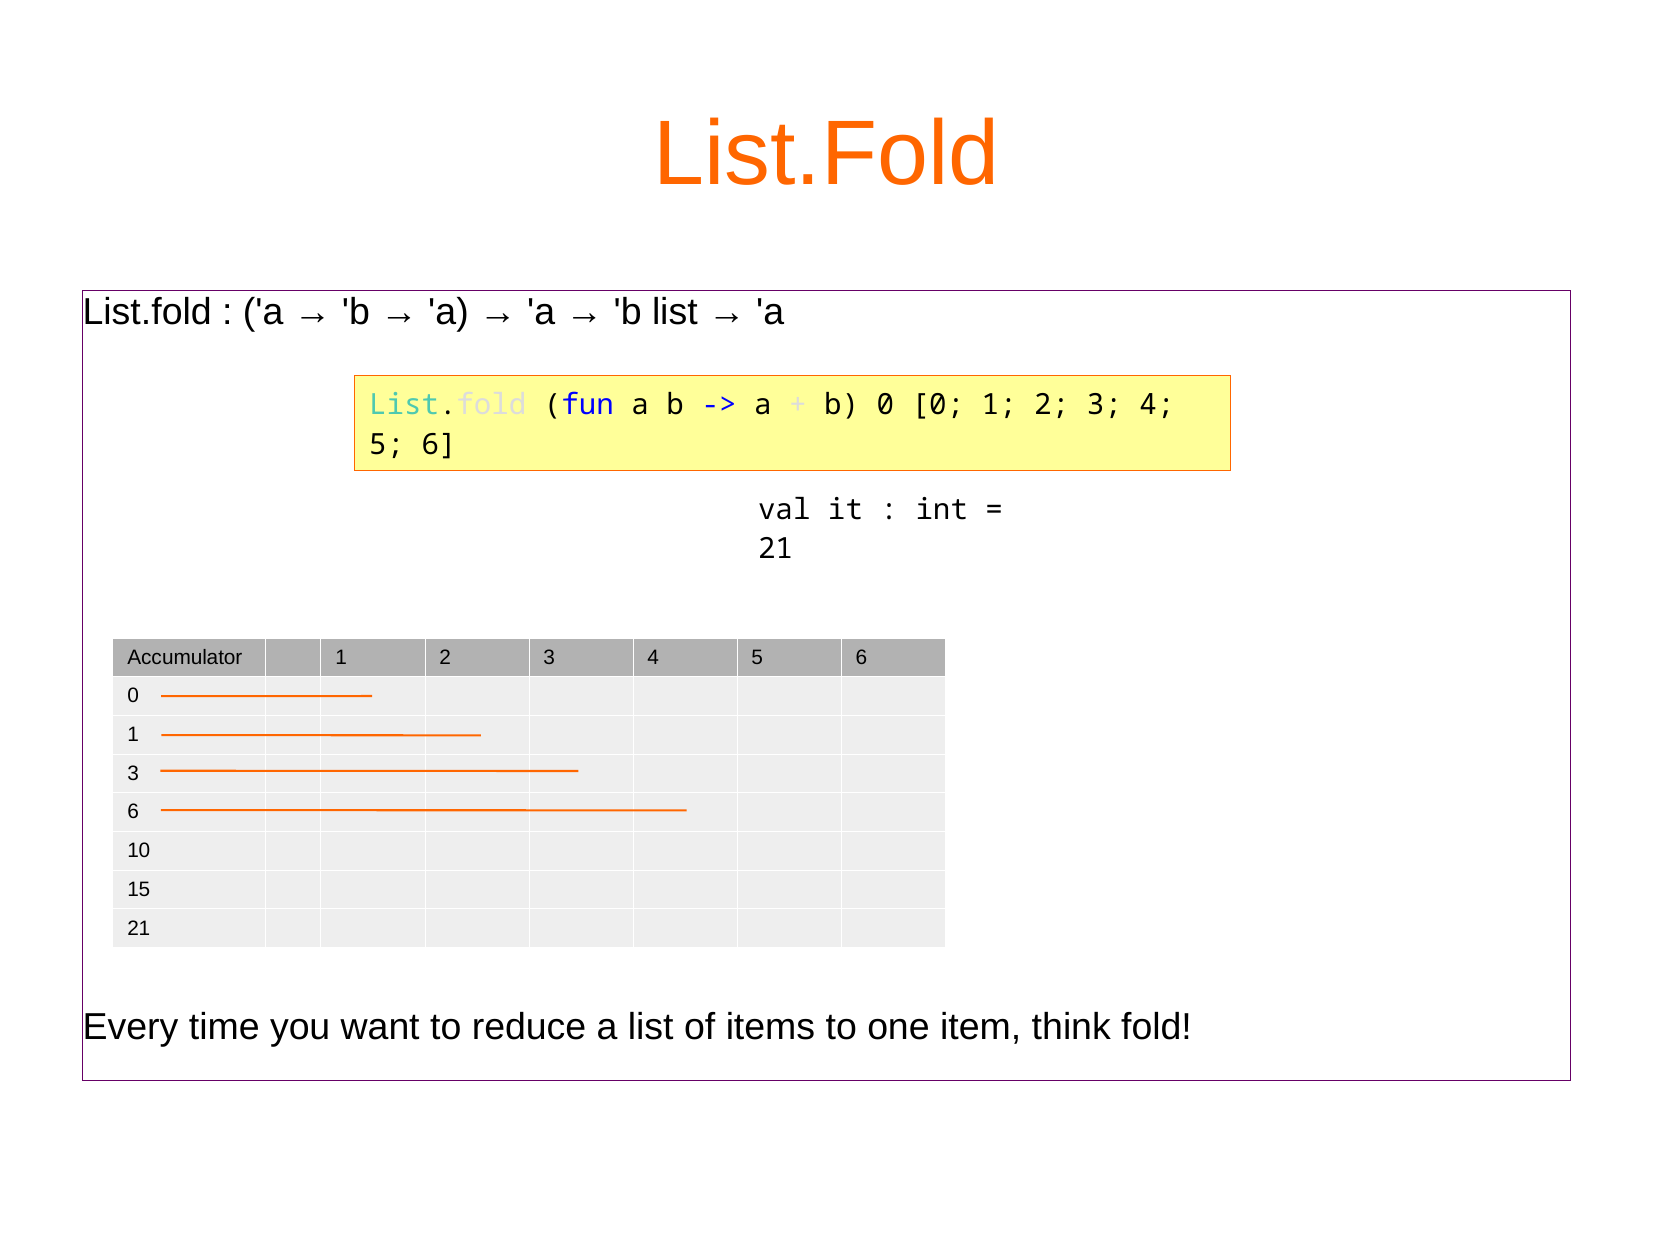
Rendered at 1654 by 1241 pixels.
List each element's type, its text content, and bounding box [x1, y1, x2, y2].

table_cell [530, 716, 633, 754]
table_cell 10 [113, 832, 265, 870]
table_cell [634, 755, 737, 792]
table_header 5 [738, 639, 841, 676]
table_cell [266, 909, 320, 947]
table_cell [266, 772, 320, 792]
table_header 2 [426, 639, 529, 676]
table_header 4 [634, 639, 737, 676]
table_cell [321, 793, 425, 809]
table_cell [266, 737, 320, 754]
table_cell [321, 832, 425, 870]
table_cell [634, 793, 737, 831]
table_cell 1 [113, 716, 265, 754]
table_cell [426, 772, 529, 792]
text_box List.fold (fun a b -> a + b) 0 [0; 1; 2; 3; 4; 5; 6] [354, 375, 1231, 460]
table_cell [530, 812, 633, 831]
table_cell [266, 793, 320, 809]
table_cell [842, 793, 945, 831]
table_header Accumulator [113, 639, 265, 676]
list List.fold : ('a → 'b → 'a) → 'a → 'b list → 'a Every time you want to reduce a list of items to one item, think fold! [82, 290, 1571, 1081]
table_cell [321, 812, 425, 831]
table_cell [266, 677, 320, 695]
table_cell [266, 812, 320, 831]
table_cell [266, 871, 320, 908]
table_cell [426, 716, 529, 754]
table_header 1 [321, 639, 425, 676]
table_cell [266, 755, 320, 769]
table_cell [842, 832, 945, 870]
table_cell [530, 677, 633, 715]
table_header 6 [842, 639, 945, 676]
table_cell [426, 793, 529, 809]
table_cell [426, 812, 529, 831]
table_cell [738, 871, 841, 908]
table_cell [738, 716, 841, 754]
table_cell [842, 716, 945, 754]
table_cell [842, 871, 945, 908]
table_cell [321, 772, 425, 792]
table_cell [738, 793, 841, 831]
table_cell 15 [113, 871, 265, 908]
table_cell [530, 755, 633, 792]
table_cell [426, 871, 529, 908]
table_cell [738, 755, 841, 792]
table_cell 6 [113, 793, 265, 831]
table_cell [321, 909, 425, 947]
table_cell [530, 909, 633, 947]
table_cell [426, 755, 529, 769]
table_cell 21 [113, 909, 265, 947]
table_cell [530, 793, 633, 809]
table_cell [842, 755, 945, 792]
table_cell [842, 909, 945, 947]
table_cell [426, 677, 529, 715]
table_cell [530, 832, 633, 870]
table_cell [634, 871, 737, 908]
table_cell [530, 871, 633, 908]
table_cell [634, 832, 737, 870]
table_header 3 [530, 639, 633, 676]
table_cell 3 [113, 755, 265, 792]
table_header [266, 639, 320, 676]
table_cell [634, 909, 737, 947]
table_cell [266, 716, 320, 734]
table_cell [321, 755, 425, 769]
table_cell [842, 677, 945, 715]
table_cell [426, 832, 529, 870]
table_cell [266, 698, 320, 715]
table_cell [738, 909, 841, 947]
table_cell [321, 716, 425, 734]
table_cell [426, 909, 529, 947]
title List.Fold [82, 49, 1571, 257]
text_box val it : int = 21 [743, 480, 1066, 564]
table_cell [321, 677, 425, 715]
table_cell [321, 871, 425, 908]
table_cell [634, 716, 737, 754]
table_cell [266, 832, 320, 870]
table_cell [738, 677, 841, 715]
table_cell [738, 832, 841, 870]
table_cell [634, 677, 737, 715]
table_cell 0 [113, 677, 265, 715]
table_cell [321, 737, 425, 754]
